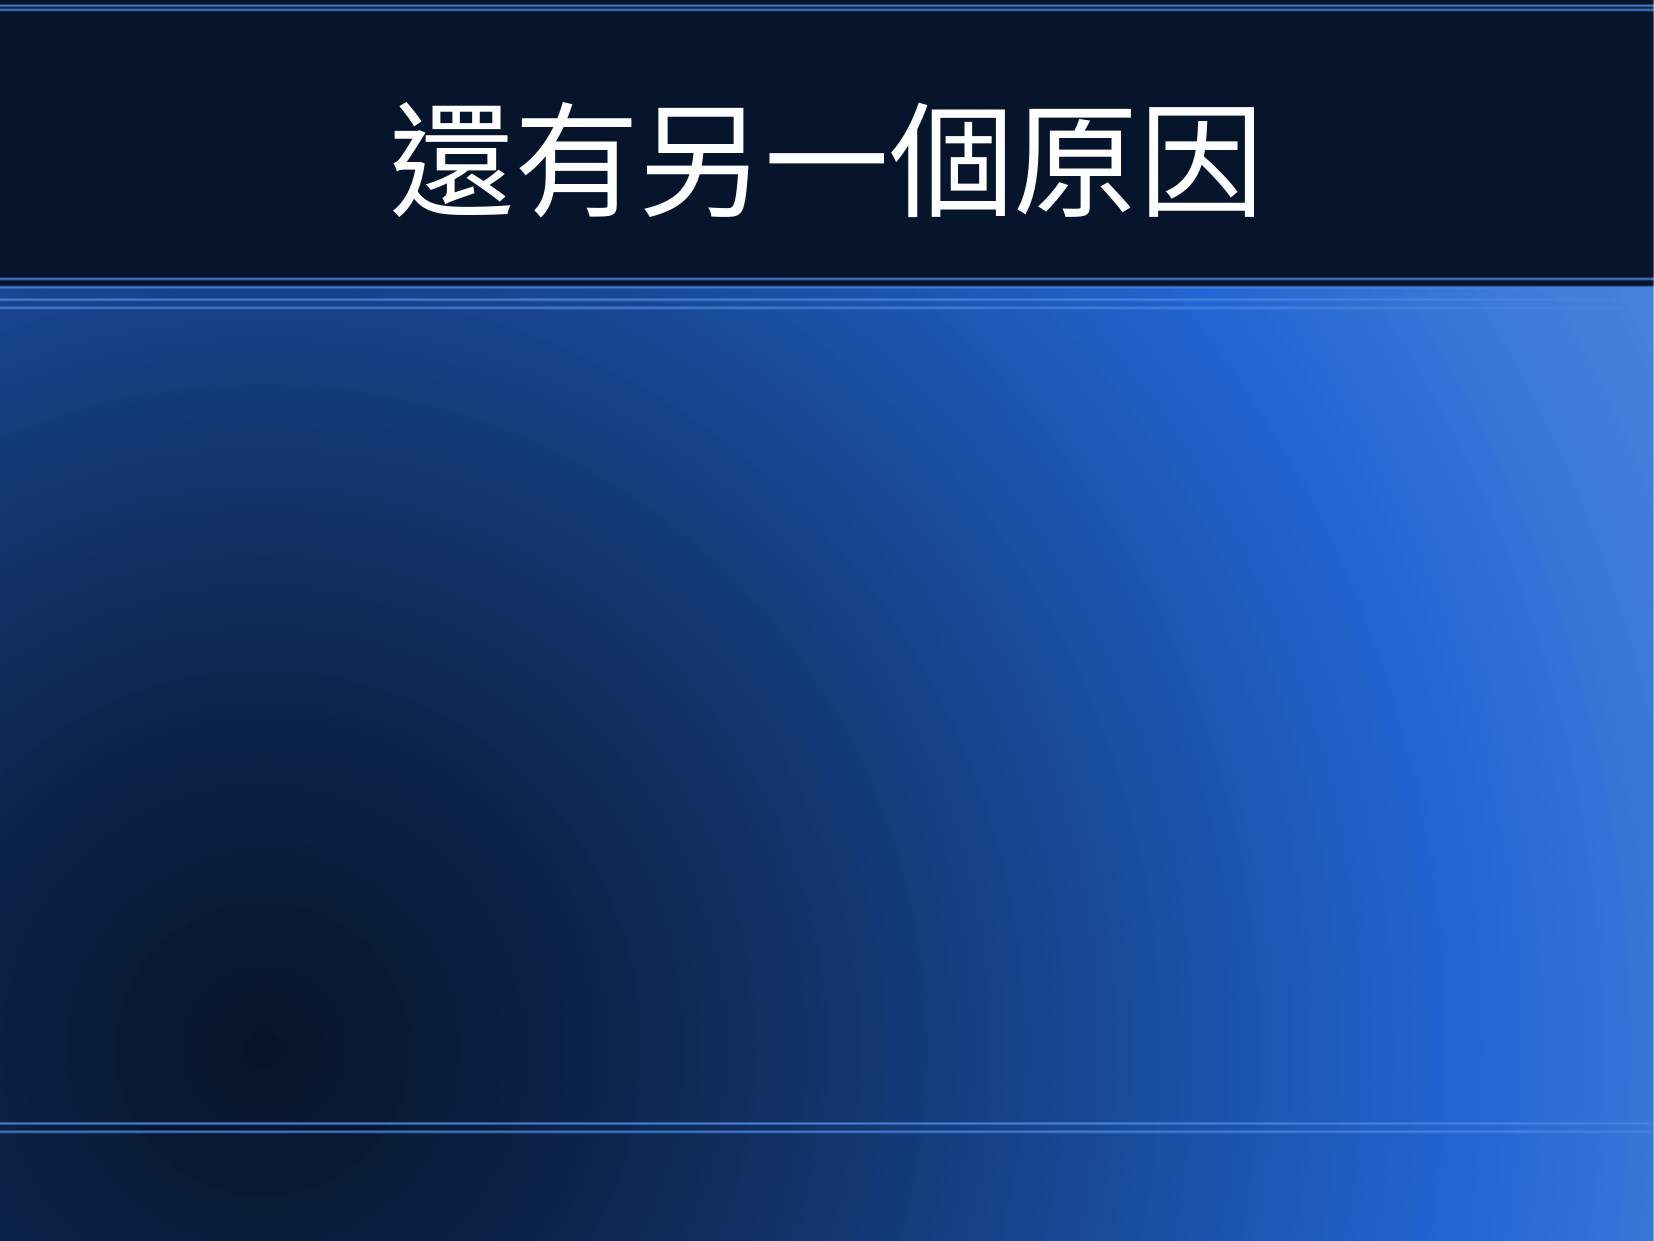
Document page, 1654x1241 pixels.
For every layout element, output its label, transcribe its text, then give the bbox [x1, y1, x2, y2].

picture [0, 0, 1654, 1241]
title 還有另一個原因 [82, 49, 1571, 257]
